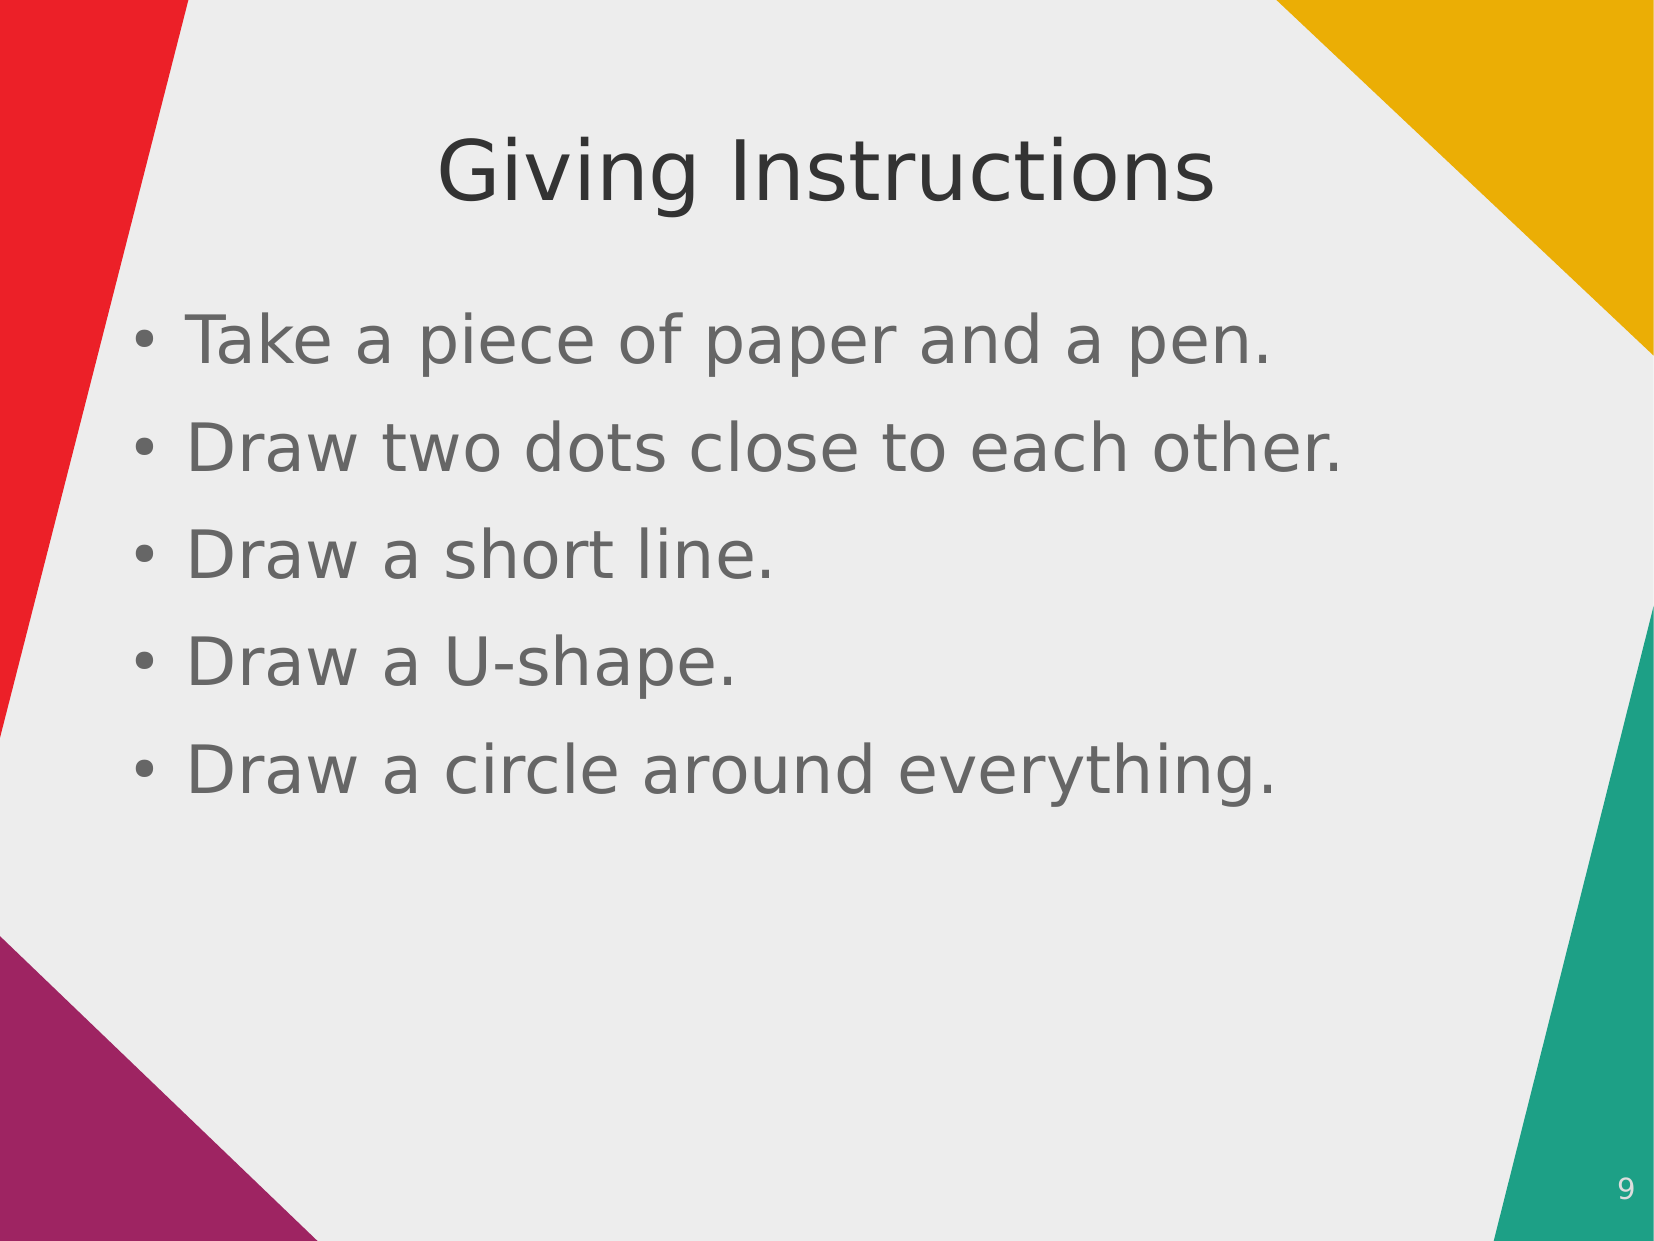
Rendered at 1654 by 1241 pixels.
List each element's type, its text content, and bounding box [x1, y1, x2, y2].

title Giving Instructions [114, 73, 1539, 271]
list Take a piece of paper and a pen. Draw two dots close to each other. Draw a short line. Draw a U-shape. Draw a circle around everything. [114, 302, 1539, 1033]
